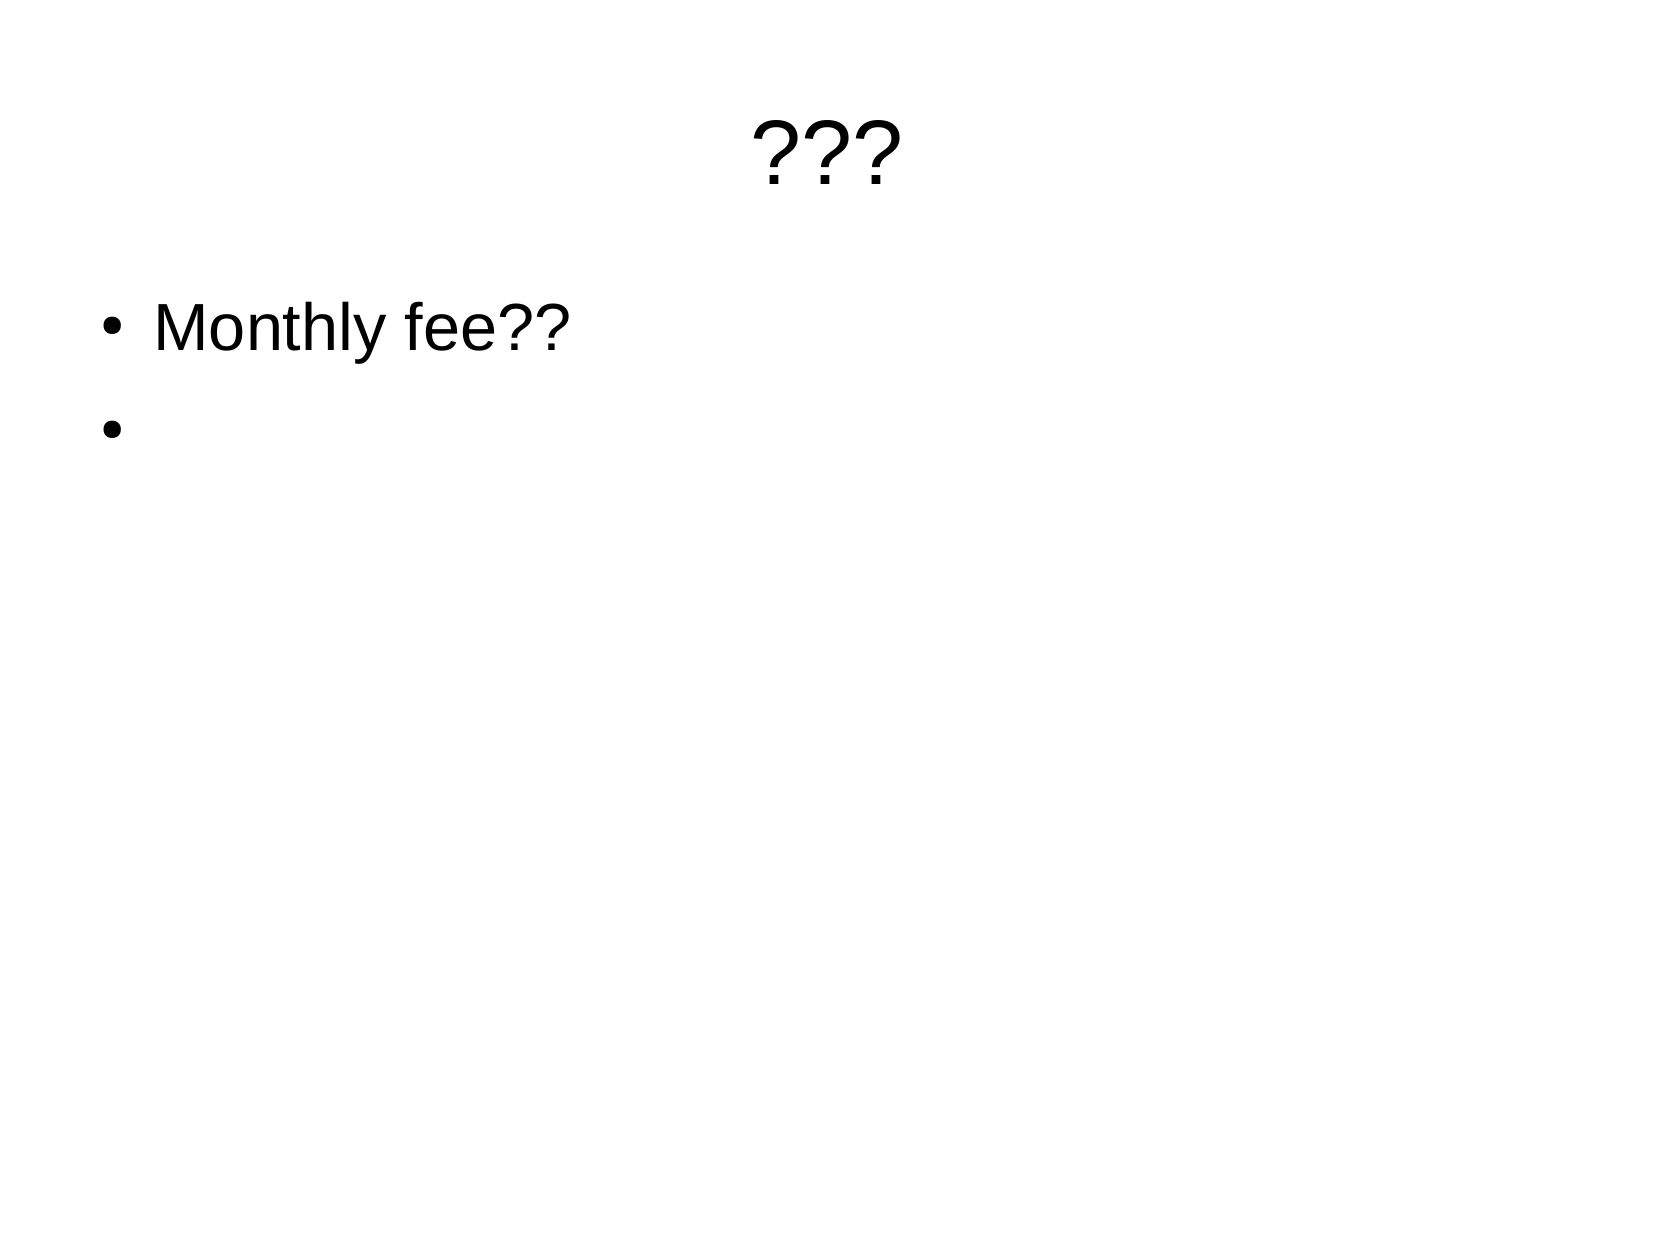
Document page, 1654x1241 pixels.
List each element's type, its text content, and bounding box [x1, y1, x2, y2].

list Monthly fee?? [82, 290, 1571, 1010]
title ??? [82, 49, 1571, 257]
